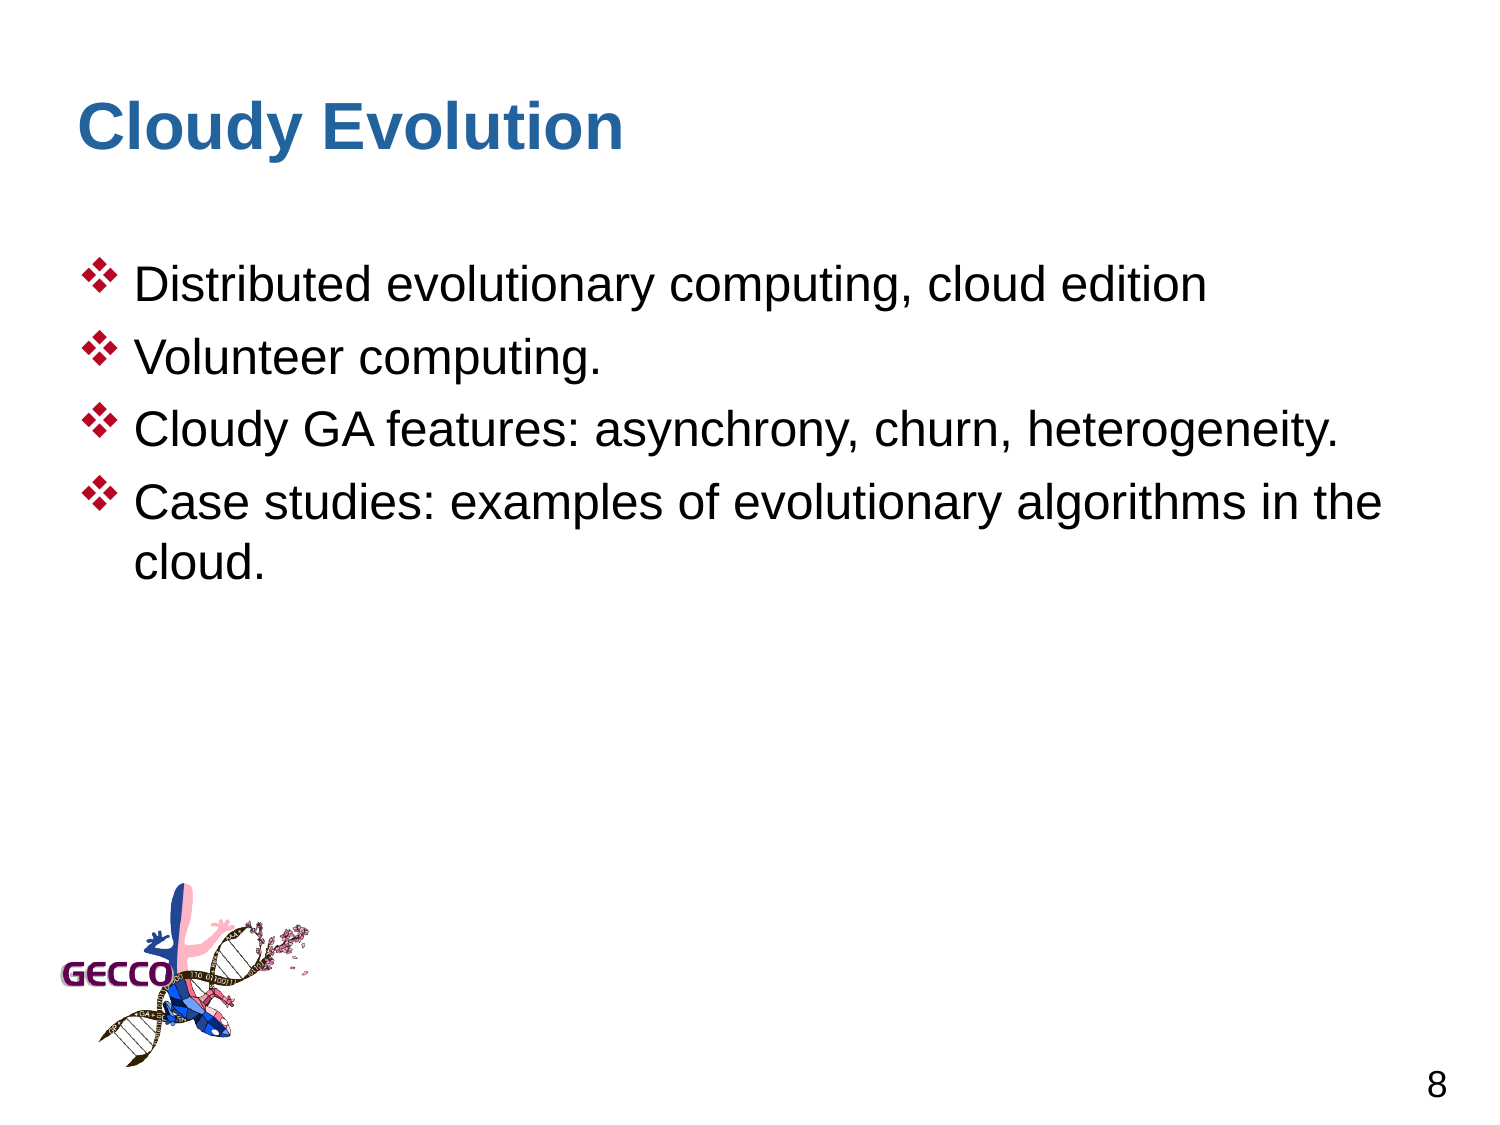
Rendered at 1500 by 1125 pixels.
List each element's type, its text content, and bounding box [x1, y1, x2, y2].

text_box <number> [1436, 1037, 1463, 1113]
list Cloudy Evolution Distributed evolutionary computing, cloud edition Volunteer computing. Cloudy GA features: asynchrony, churn, heterogeneity. Case studies: examples of evolutionary algorithms in the cloud. [62, 75, 1436, 1125]
picture [55, 850, 62, 1111]
